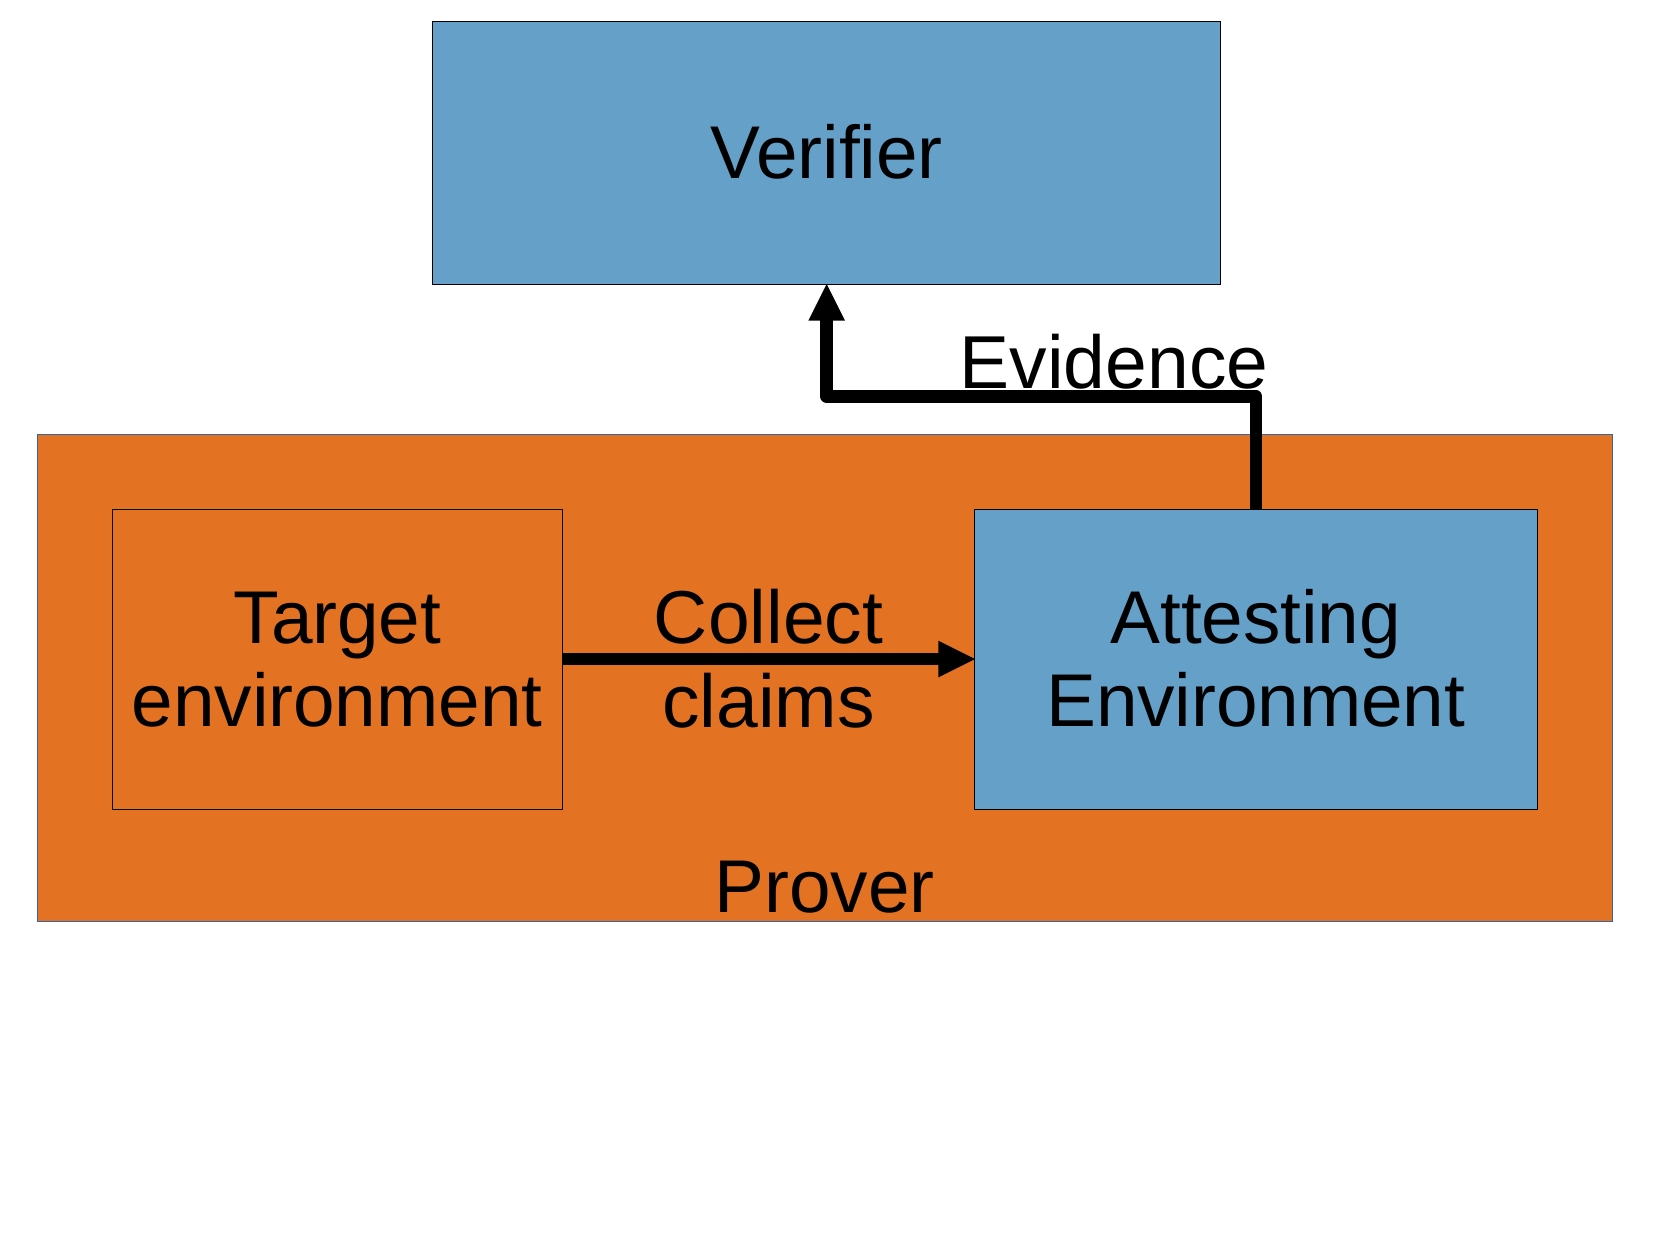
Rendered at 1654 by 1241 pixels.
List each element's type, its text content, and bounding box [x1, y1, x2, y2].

text_box Attesting Environment [974, 509, 1538, 810]
text_box Target environment [112, 509, 563, 810]
text_box Verifier [432, 21, 1221, 285]
text_box Prover [37, 434, 1613, 922]
